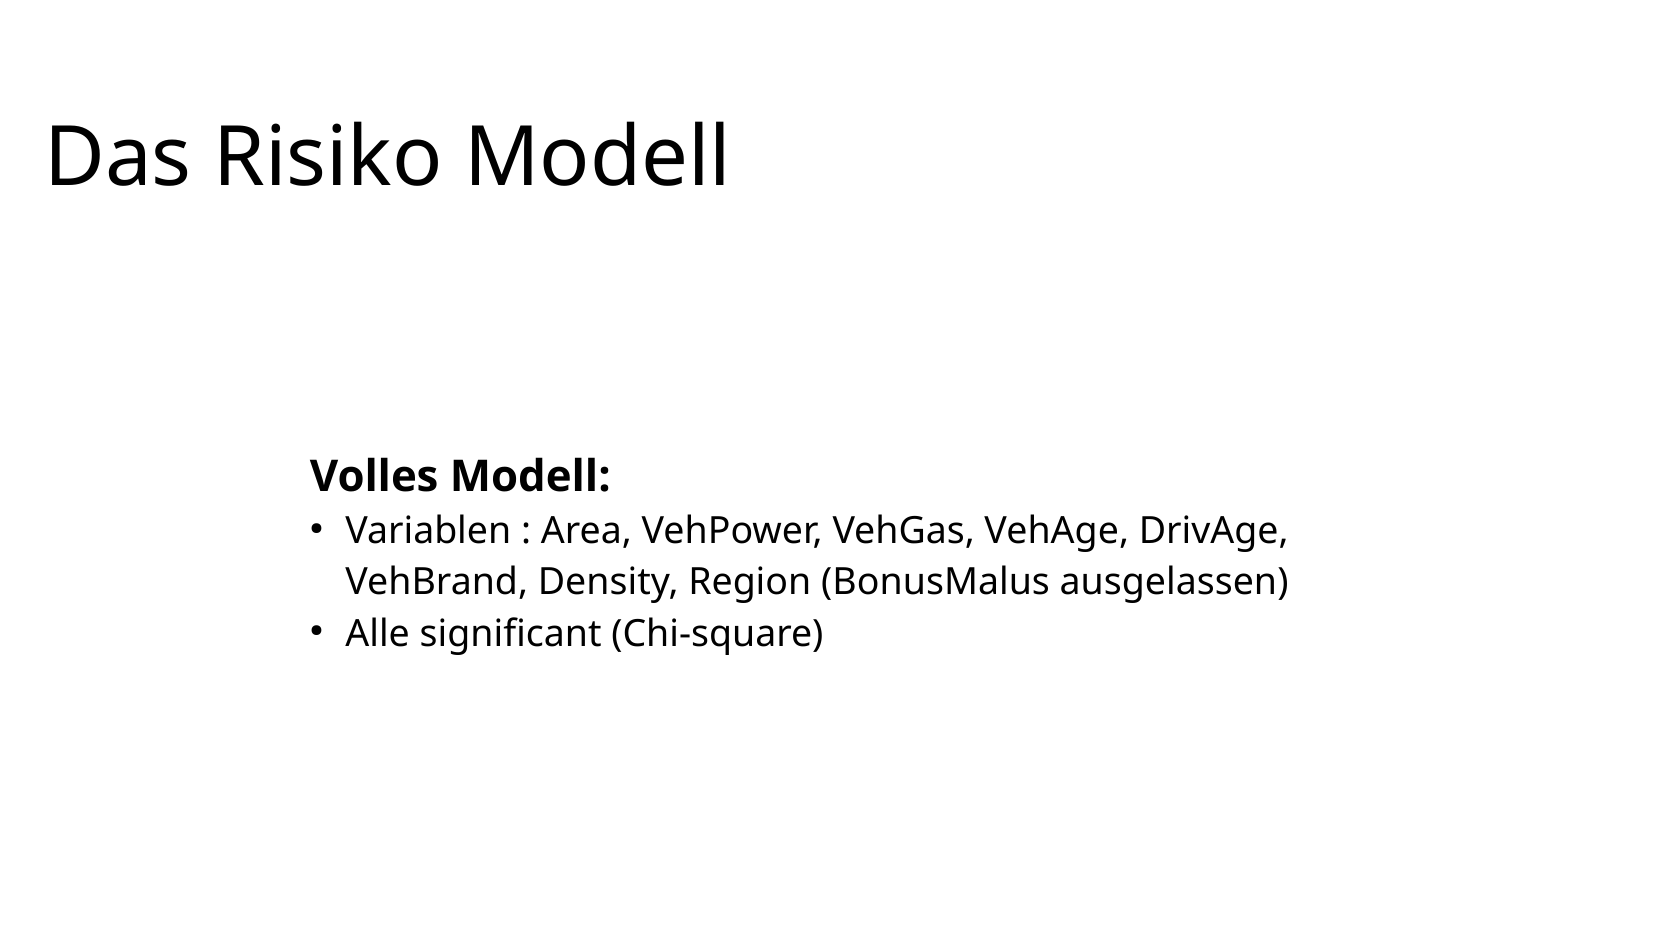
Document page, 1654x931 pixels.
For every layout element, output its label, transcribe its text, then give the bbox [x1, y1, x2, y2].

text_box Das Risiko Modell [29, 88, 1477, 205]
text_box Volles Modell: Variablen : Area, VehPower, VehGas, VehAge, DrivAge, VehBrand, Density, Region (BonusMalus ausgelassen) Alle significant (Chi-square) [295, 437, 1477, 643]
